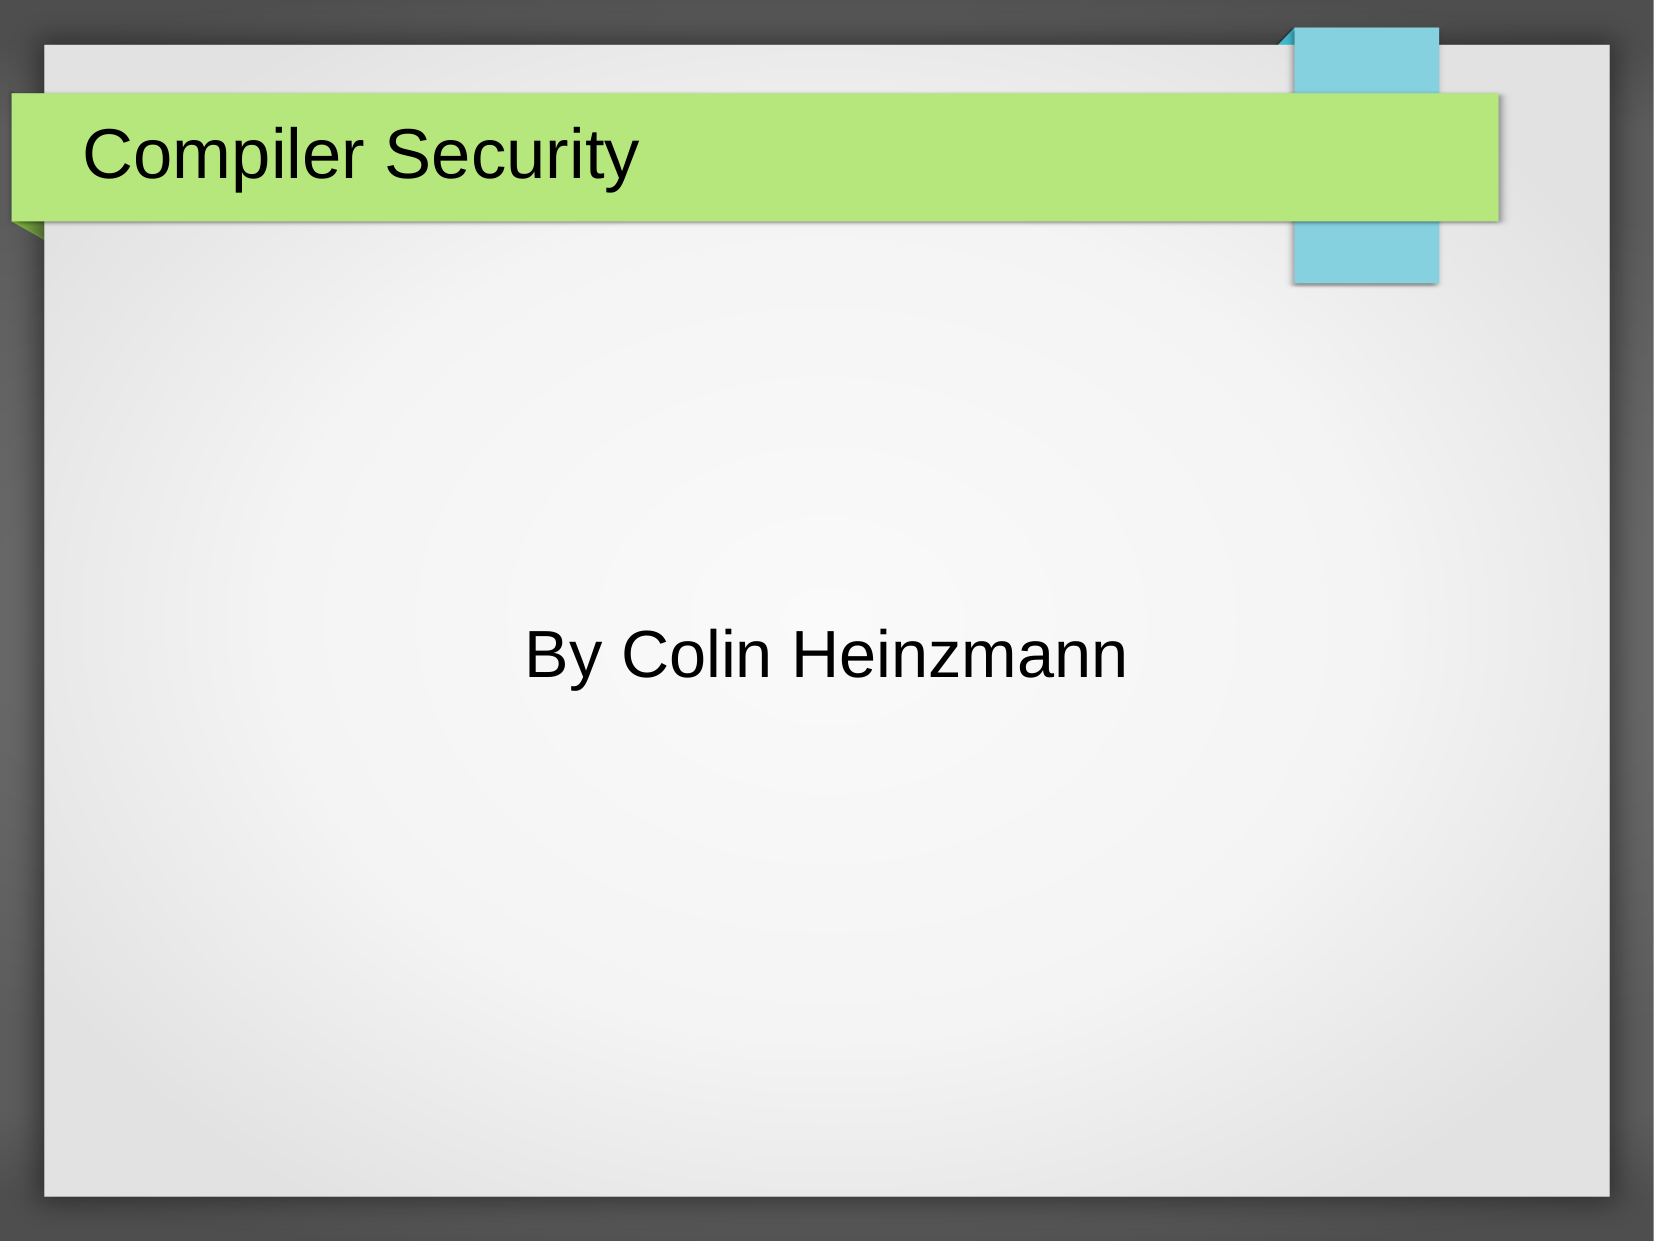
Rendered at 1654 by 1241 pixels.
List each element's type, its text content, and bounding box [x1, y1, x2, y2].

title Compiler Security [82, 94, 1264, 213]
subtitle By Colin Heinzmann [82, 295, 1571, 1015]
picture [0, 0, 1654, 1241]
